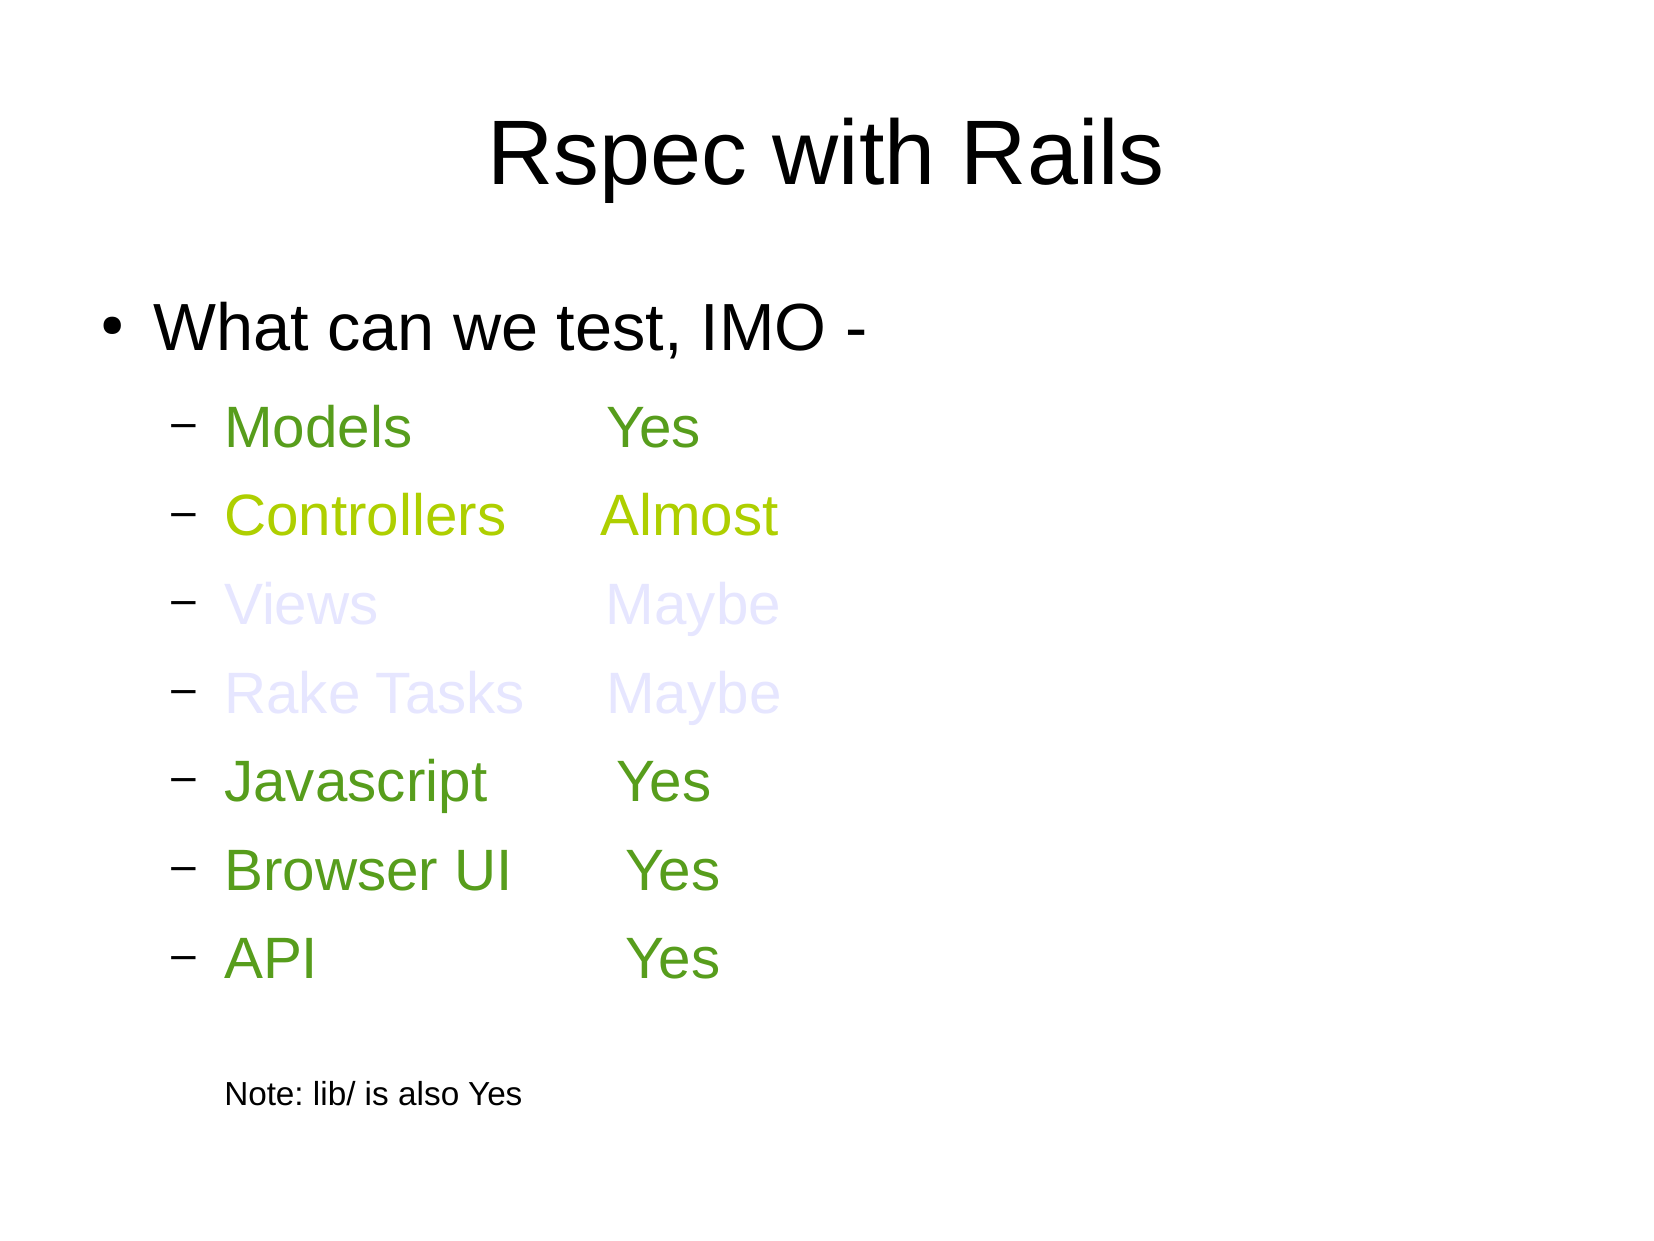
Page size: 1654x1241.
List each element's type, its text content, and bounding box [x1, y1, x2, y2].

list What can we test, IMO - Models Yes Controllers Almost Views Maybe Rake Tasks Maybe Javascript Yes Browser UI Yes API Yes Note: lib/ is also Yes [82, 290, 1571, 1113]
title Rspec with Rails [82, 49, 1571, 257]
